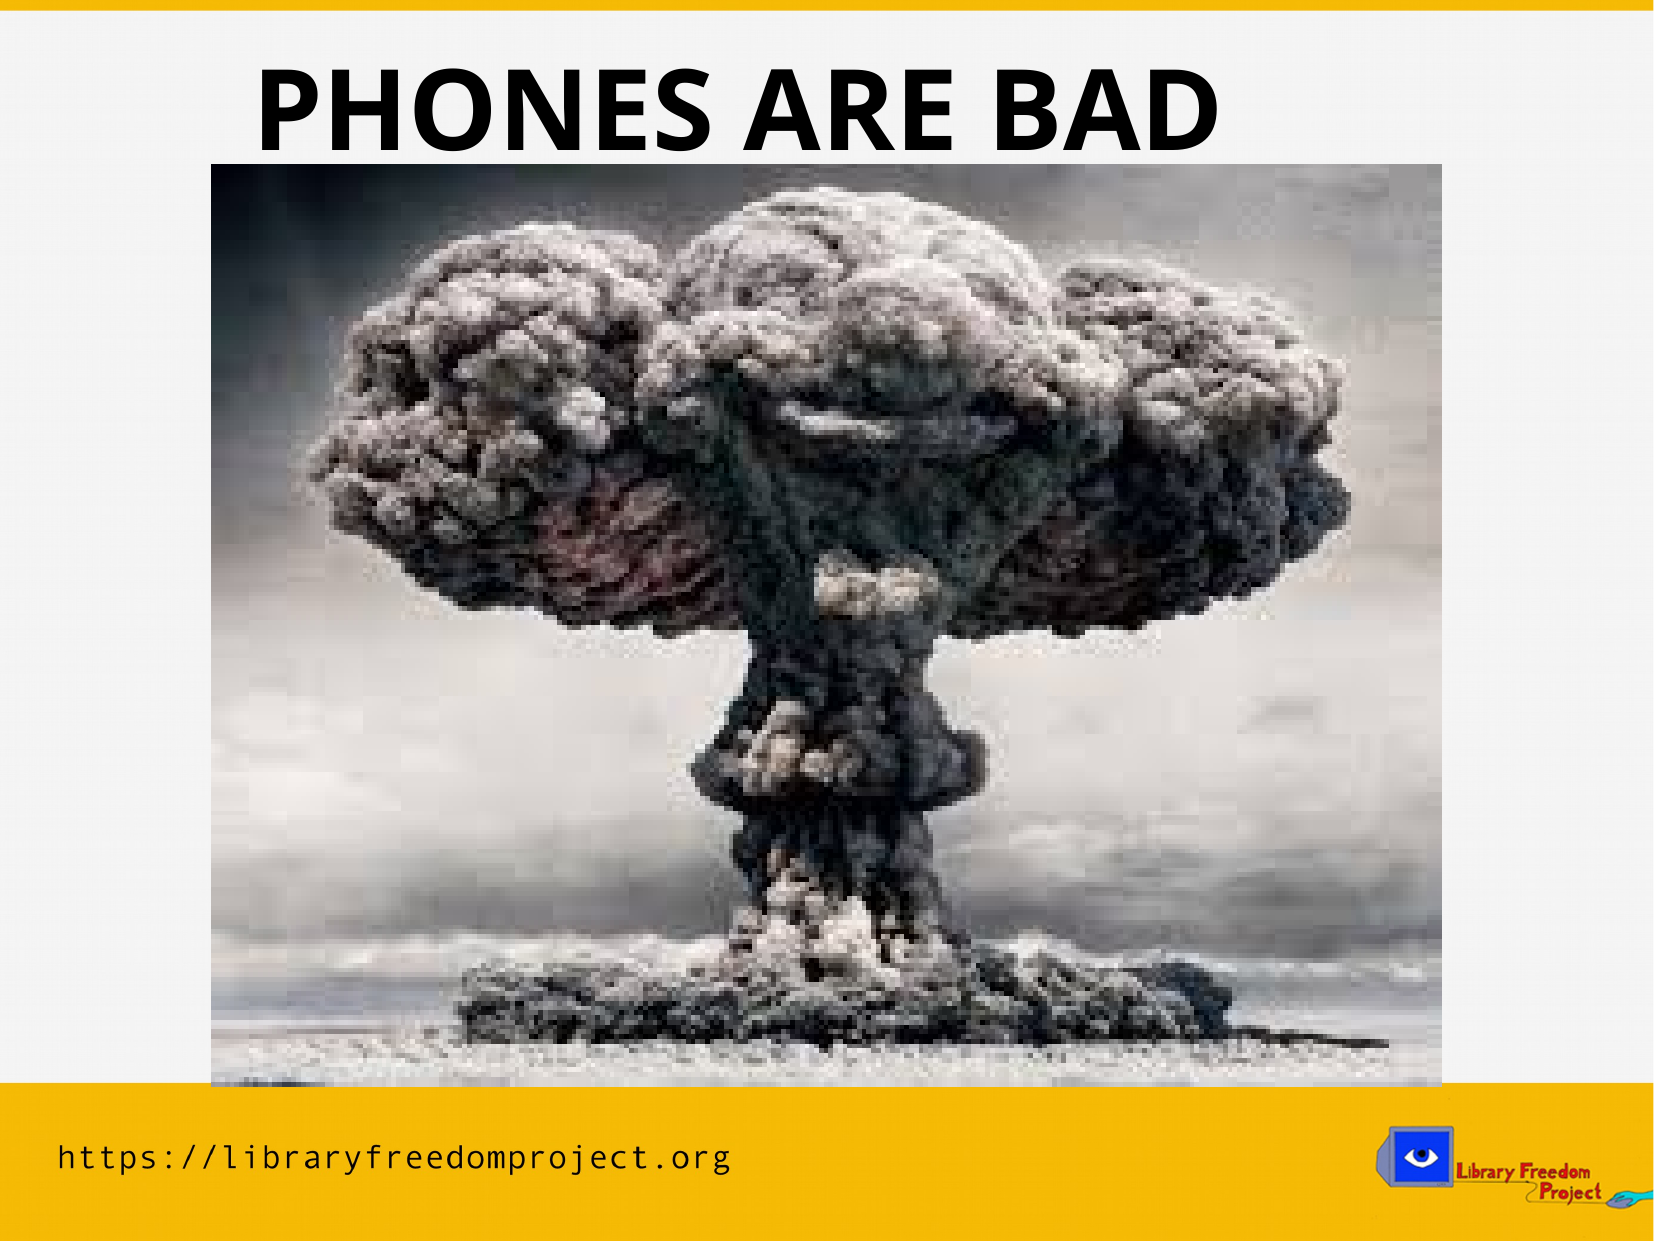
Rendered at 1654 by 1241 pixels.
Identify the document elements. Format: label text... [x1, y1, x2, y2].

picture [0, 0, 1654, 1241]
text_box PHONES ARE BAD [252, 30, 1411, 187]
